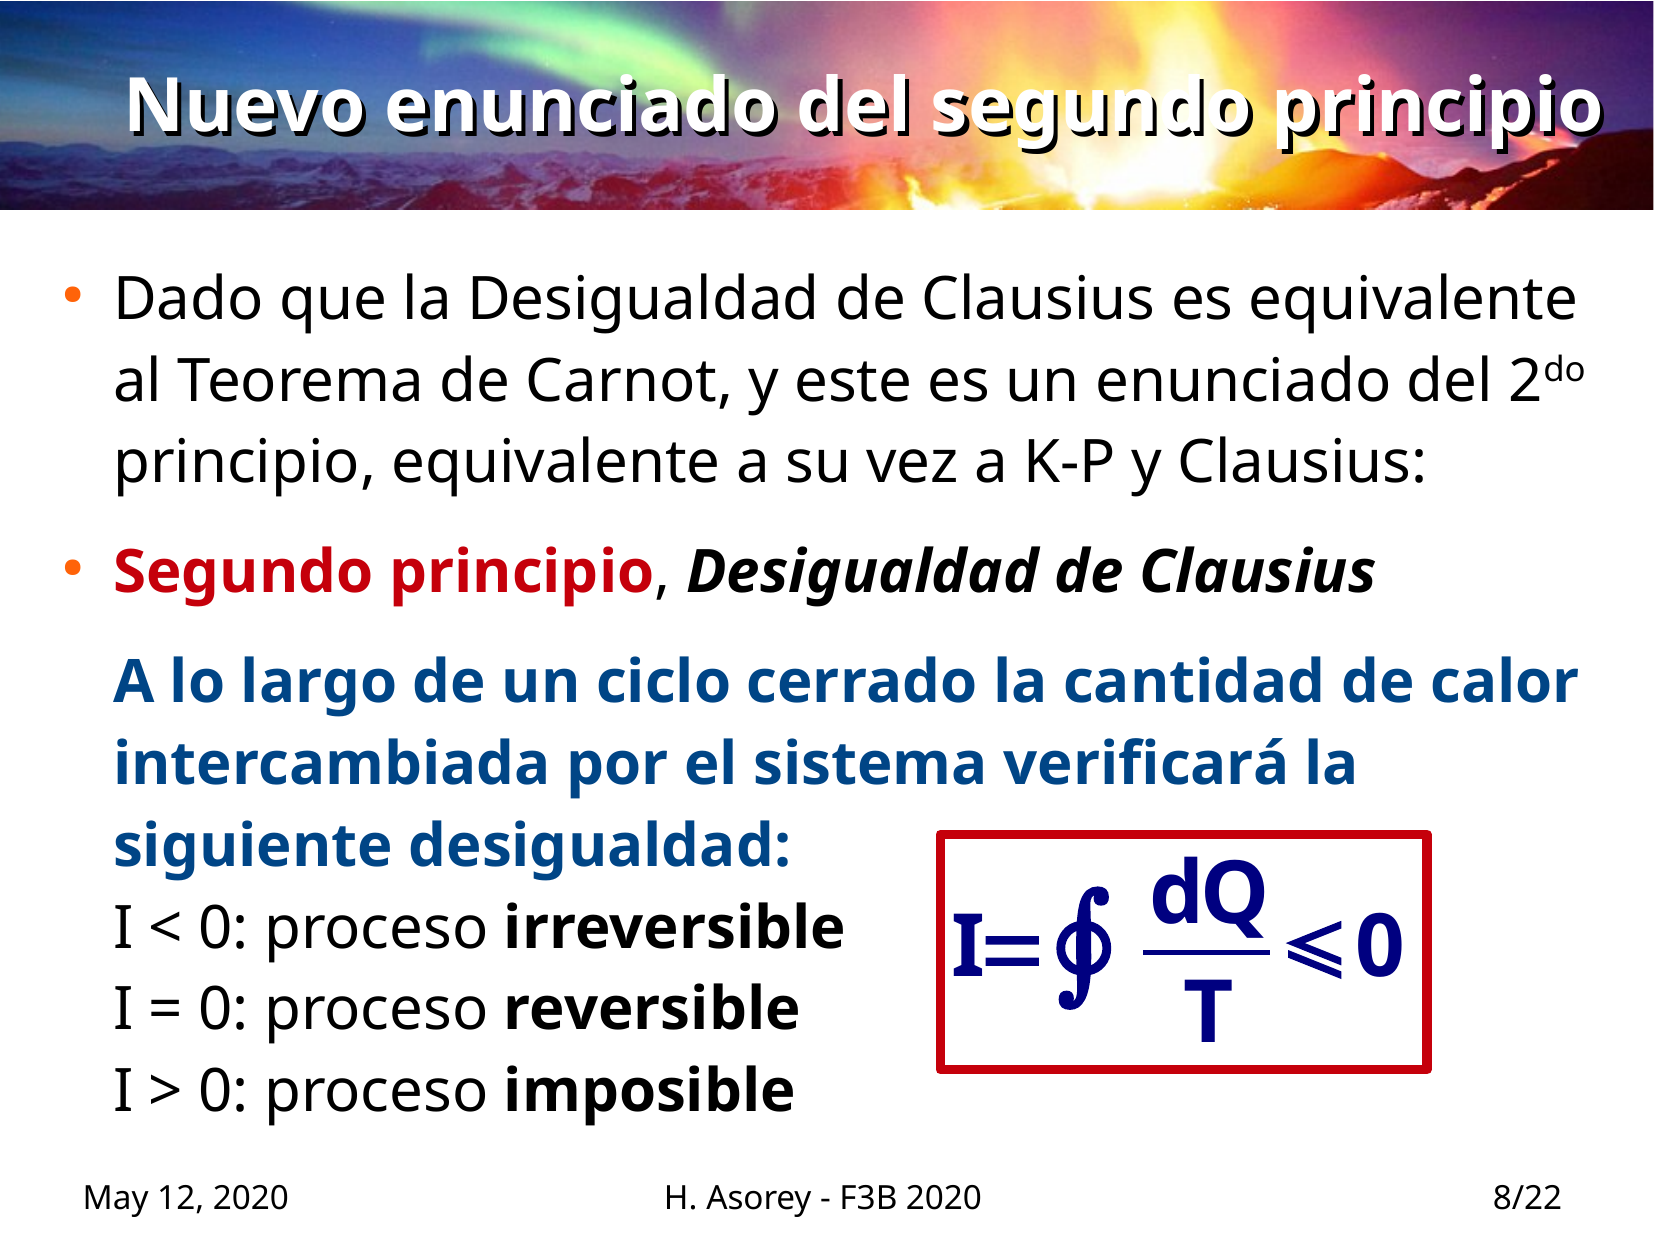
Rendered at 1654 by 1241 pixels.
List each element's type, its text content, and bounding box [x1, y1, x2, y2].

picture [0, 1, 1654, 210]
chart [945, 839, 1423, 1066]
title Nuevo enunciado del segundo principio [45, 15, 1606, 191]
list Dado que la Desigualdad de Clausius es equivalente al Teorema de Carnot, y este es un enunciado del 2do principio, equivalente a su vez a K-P y Clausius: Segundo principio, Desigualdad de Clausius A lo largo de un ciclo cerrado la cantidad de calor intercambiada por el sistema verificará la siguiente desigualdad: I < 0: proceso irreversible I = 0: proceso reversible I > 0: proceso imposible [45, 255, 1606, 1186]
